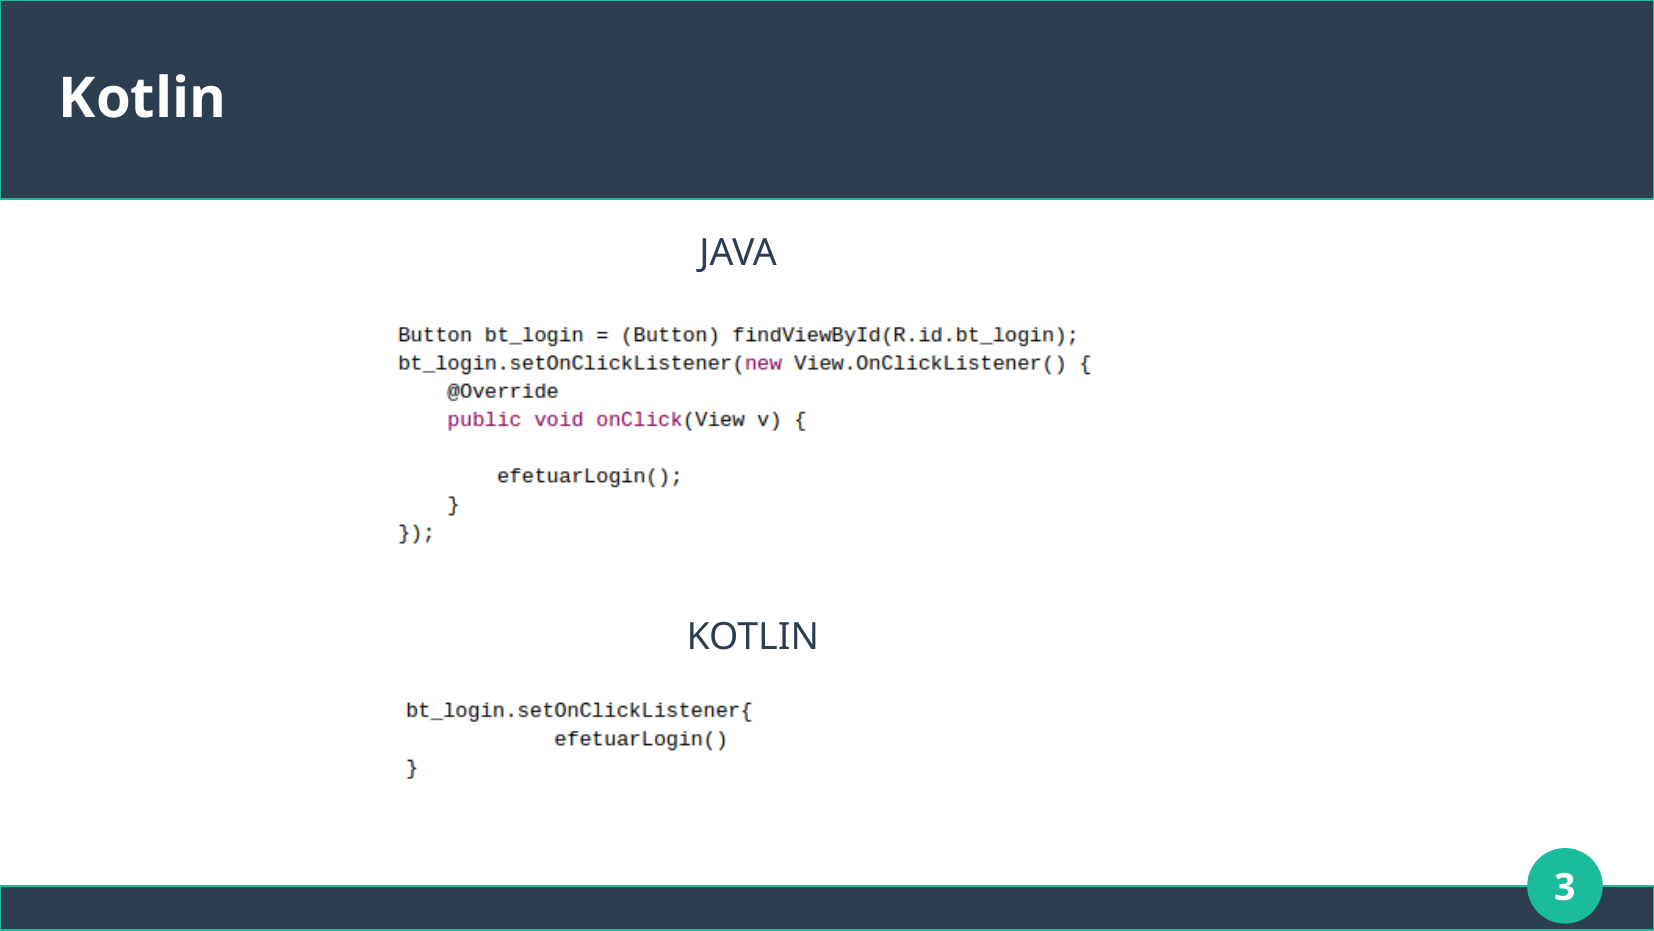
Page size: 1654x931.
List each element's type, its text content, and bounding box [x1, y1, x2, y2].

text_box KOTLIN [649, 590, 857, 680]
title Kotlin [59, 37, 1595, 155]
picture [383, 695, 853, 798]
text_box JAVA [620, 206, 857, 296]
picture [383, 315, 1133, 562]
